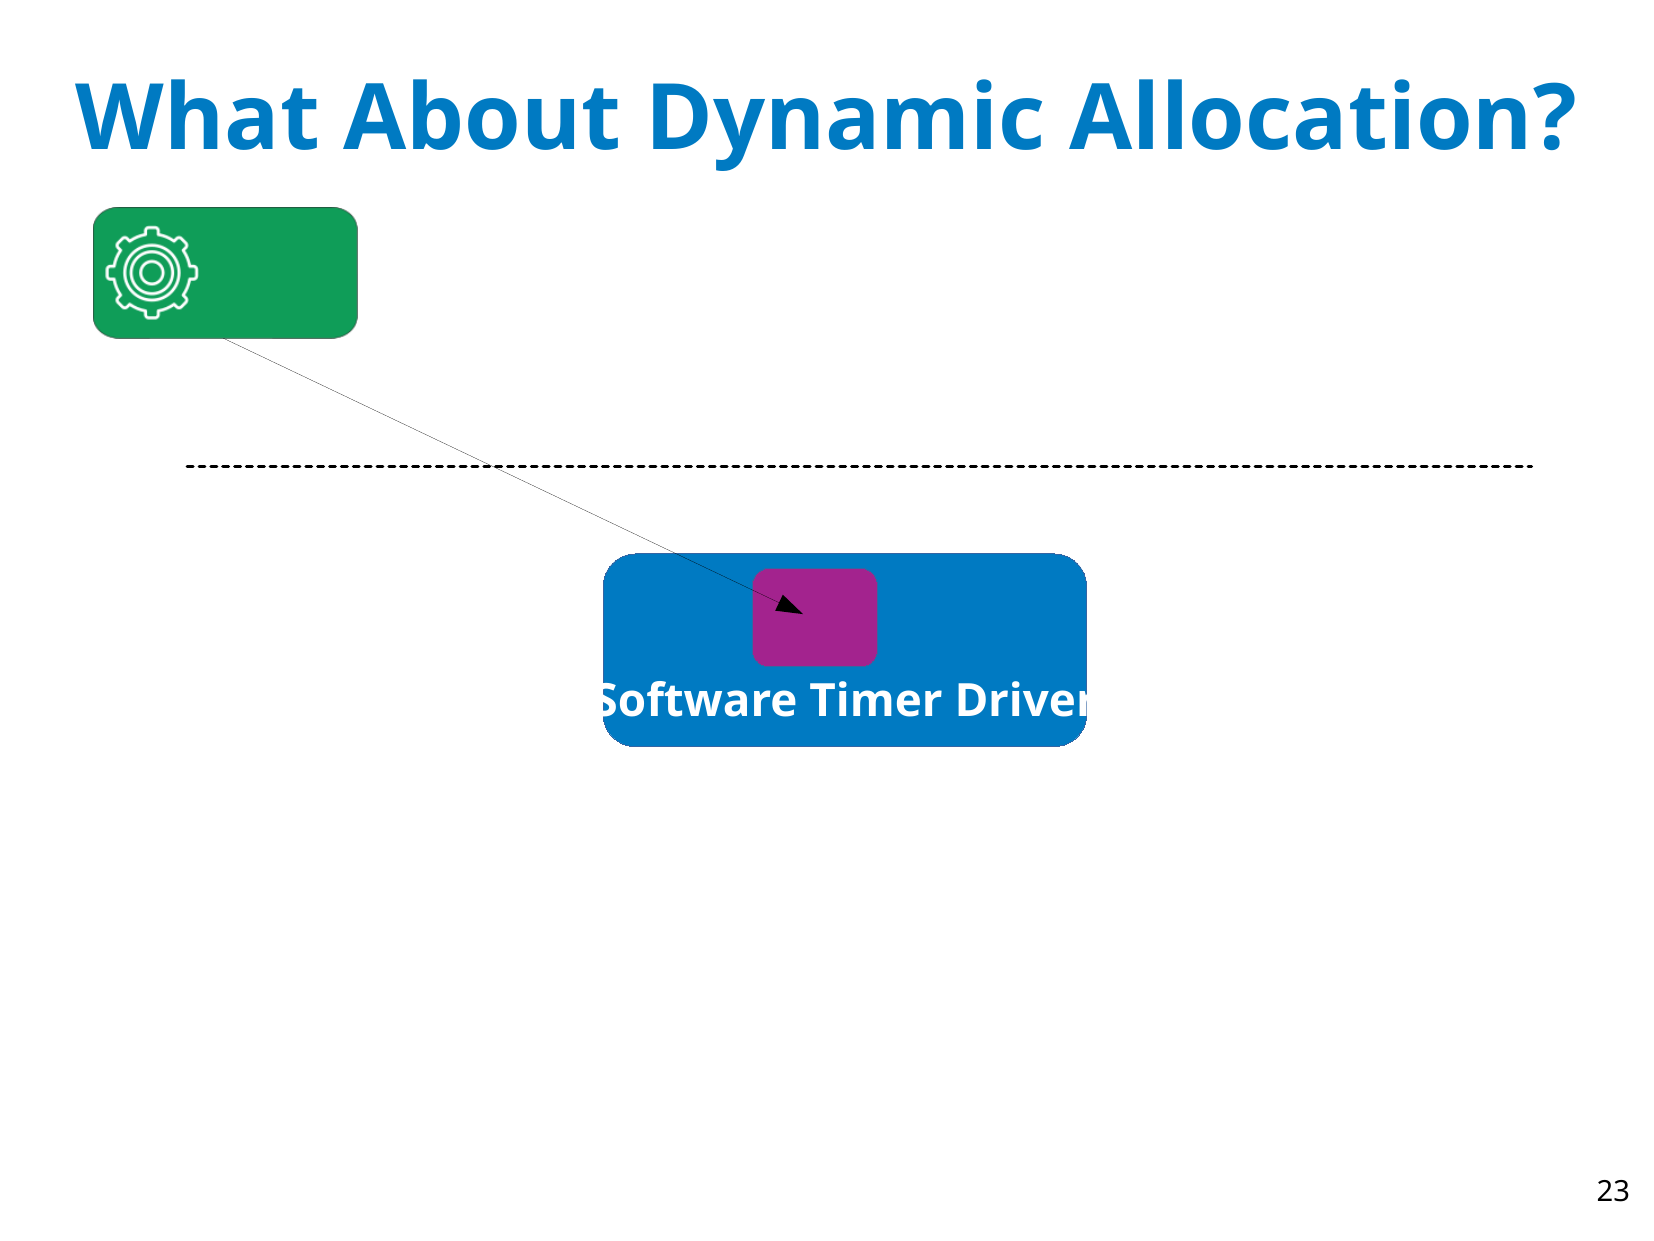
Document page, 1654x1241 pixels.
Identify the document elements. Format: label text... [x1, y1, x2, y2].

text_box [752, 568, 878, 667]
text_box What About Dynamic Allocation? [0, 0, 1654, 237]
picture [93, 207, 358, 339]
text_box Software Timer Driver [603, 553, 1087, 747]
